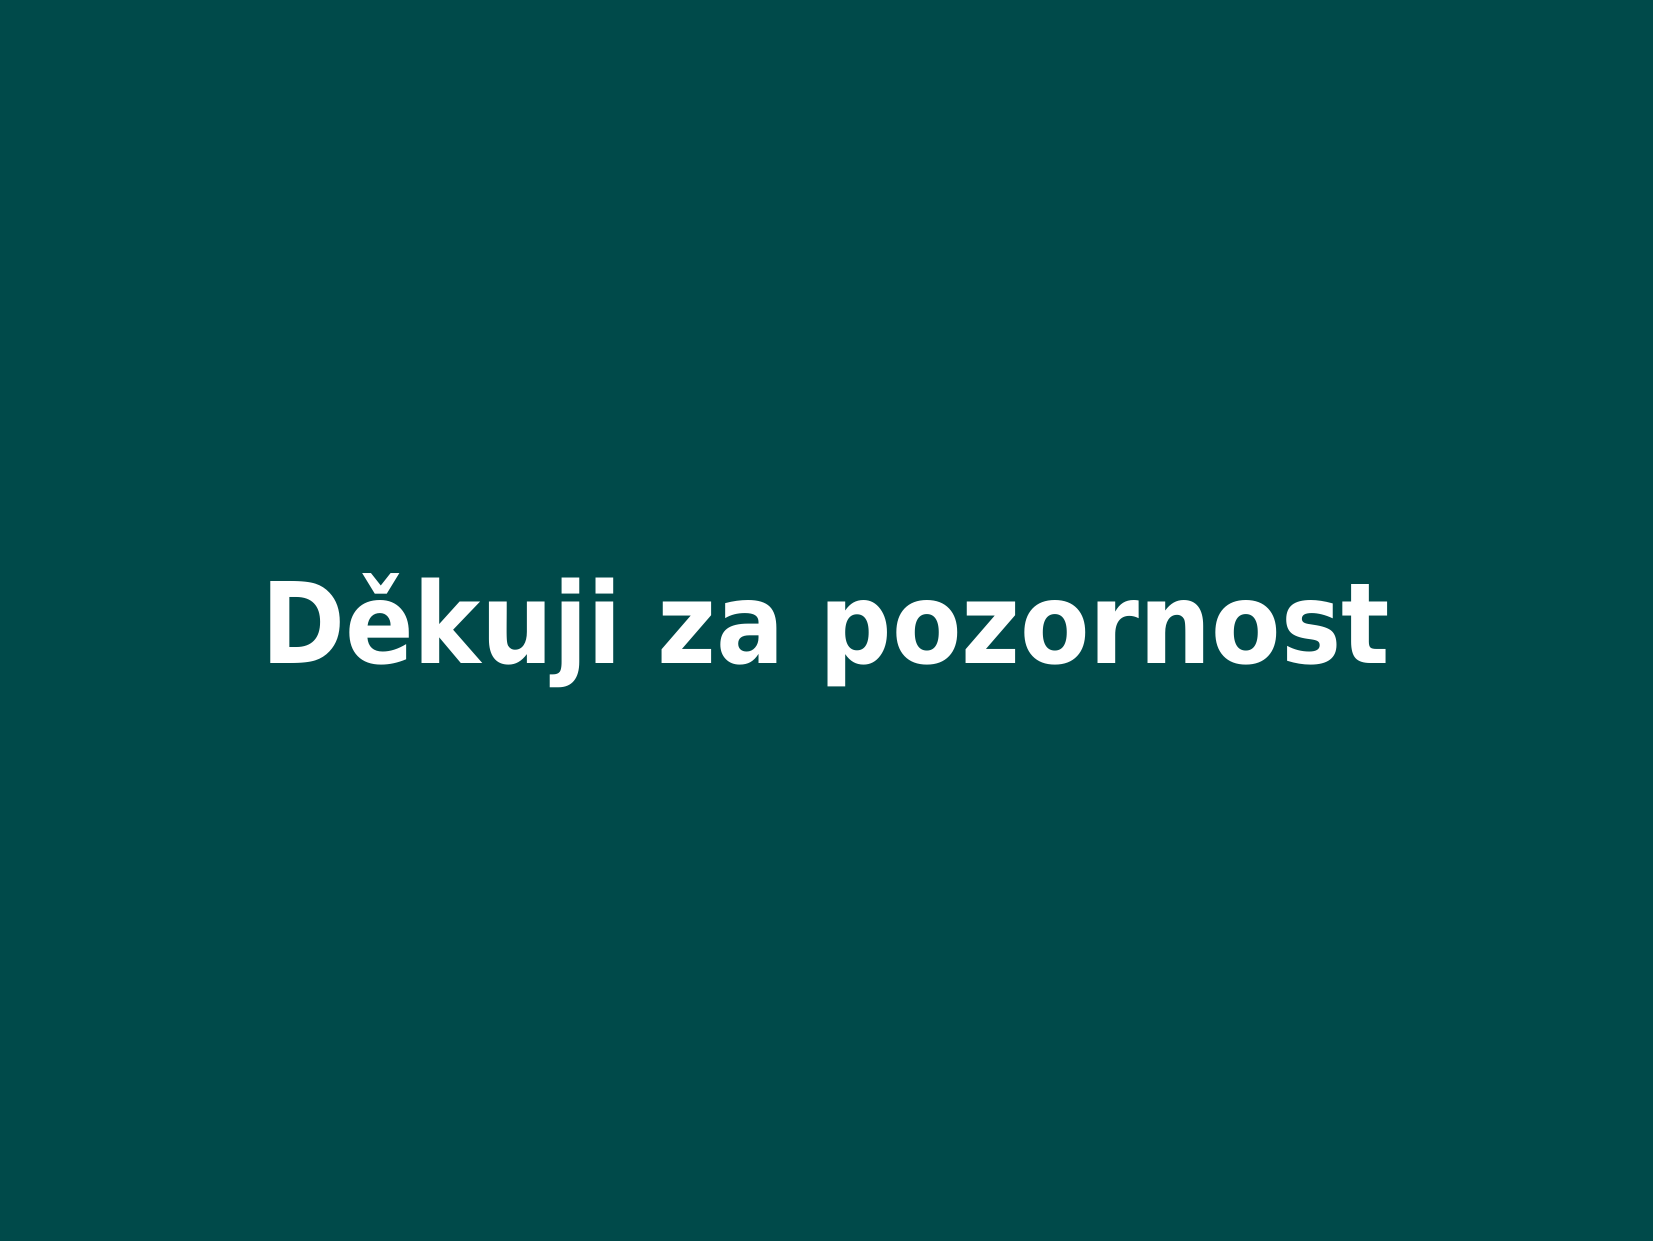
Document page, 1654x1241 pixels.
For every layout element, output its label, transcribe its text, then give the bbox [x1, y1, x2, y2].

subtitle Děkuji za pozornost [82, 49, 1571, 1201]
